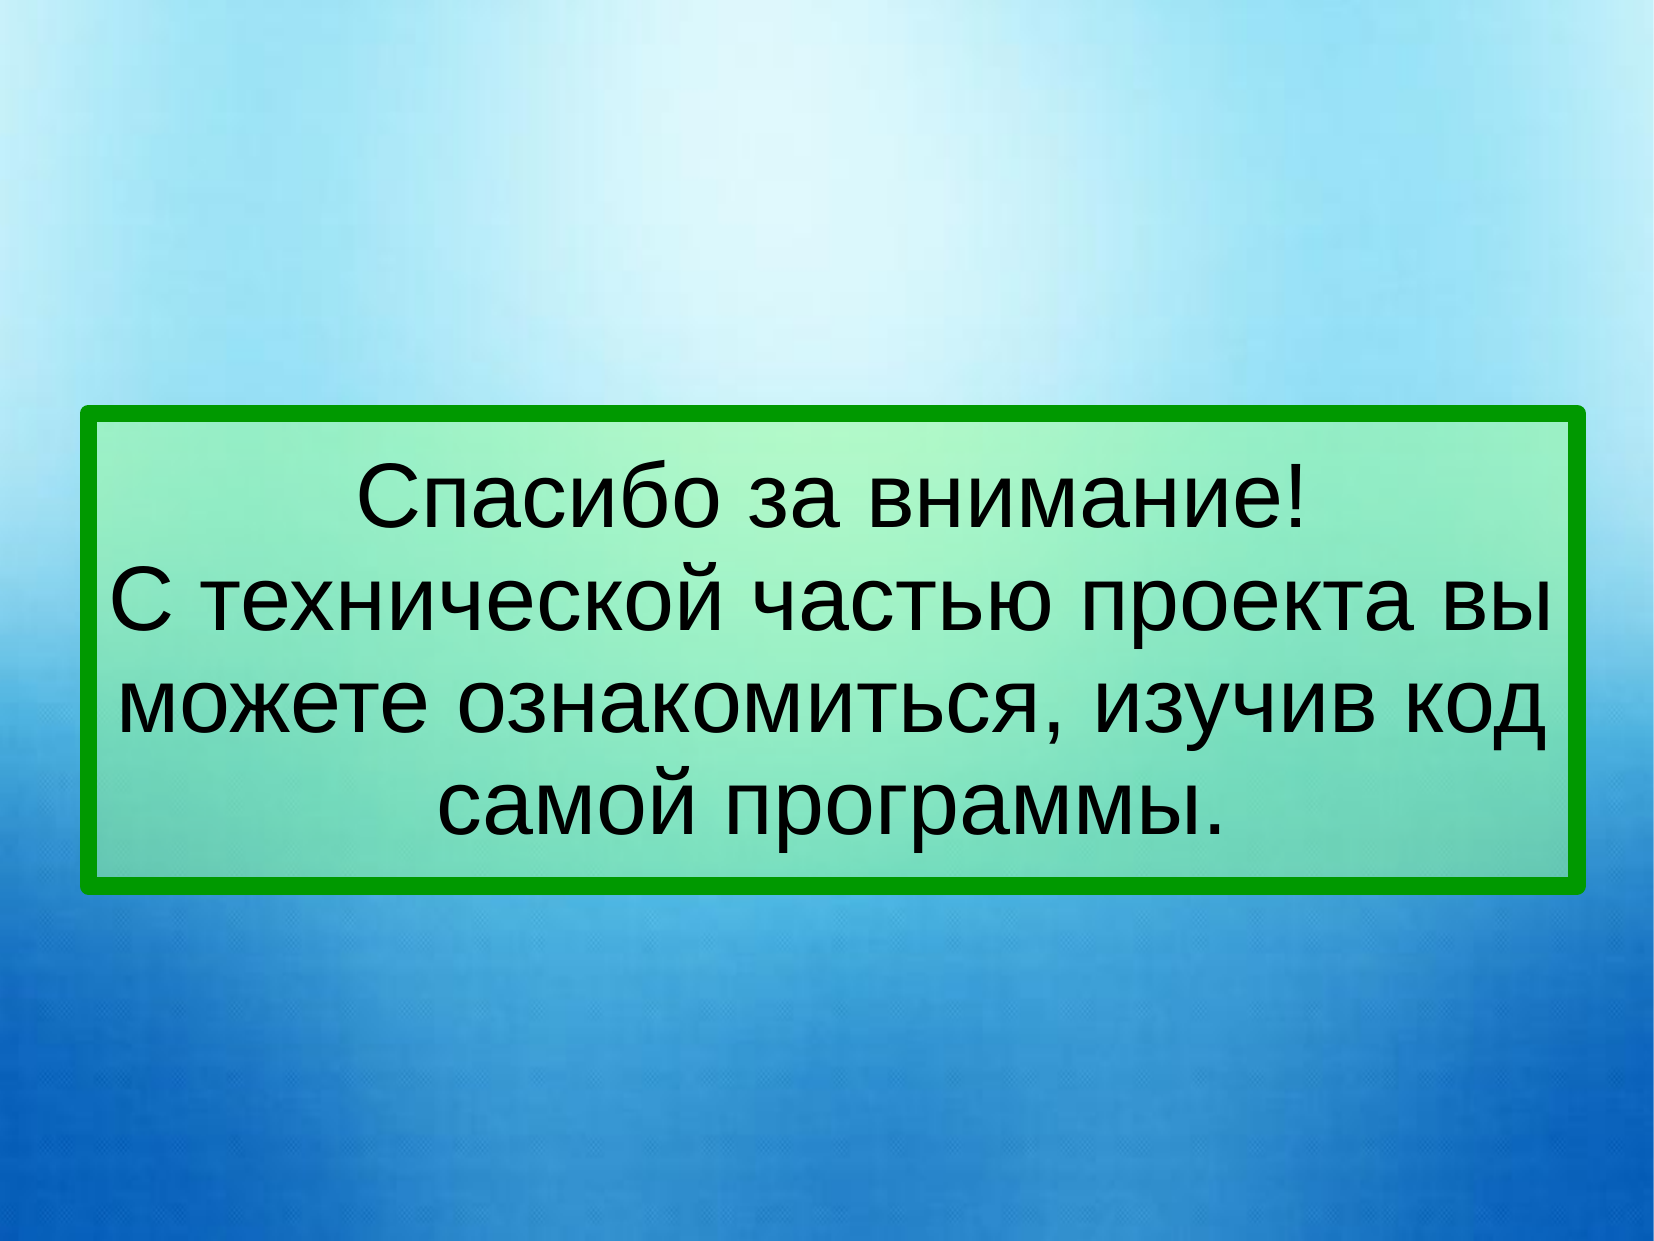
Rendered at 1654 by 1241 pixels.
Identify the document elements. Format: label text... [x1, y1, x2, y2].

picture [0, 0, 1654, 1241]
title Спасибо за внимание! С технической частью проекта вы можете ознакомиться, изучив код самой программы. [88, 413, 1577, 886]
